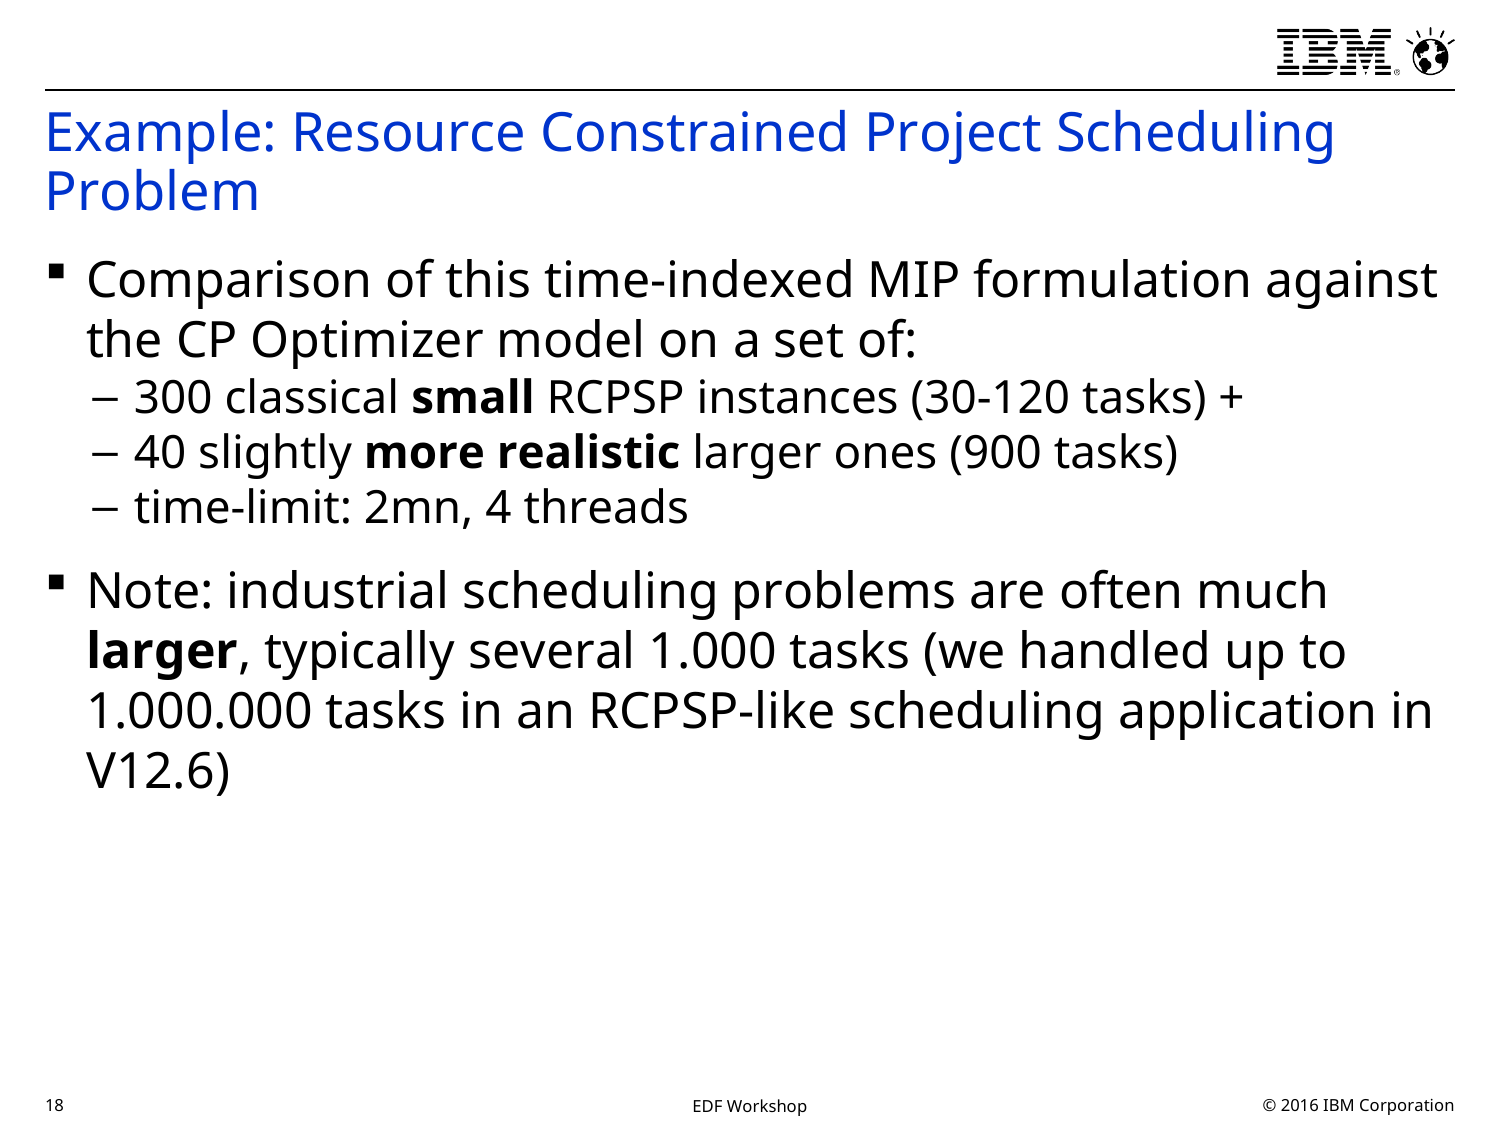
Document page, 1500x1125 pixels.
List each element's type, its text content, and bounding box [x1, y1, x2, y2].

list Comparison of this time-indexed MIP formulation against the CP Optimizer model on a set of: 300 classical small RCPSP instances (30-120 tasks) + 40 slightly more realistic larger ones (900 tasks) time-limit: 2mn, 4 threads Note: industrial scheduling problems are often much larger, typically several 1.000 tasks (we handled up to 1.000.000 tasks in an RCPSP-like scheduling application in V12.6) [29, 239, 1455, 1066]
picture [1260, 10, 1468, 90]
title Example: Resource Constrained Project Scheduling Problem [29, 97, 1455, 203]
